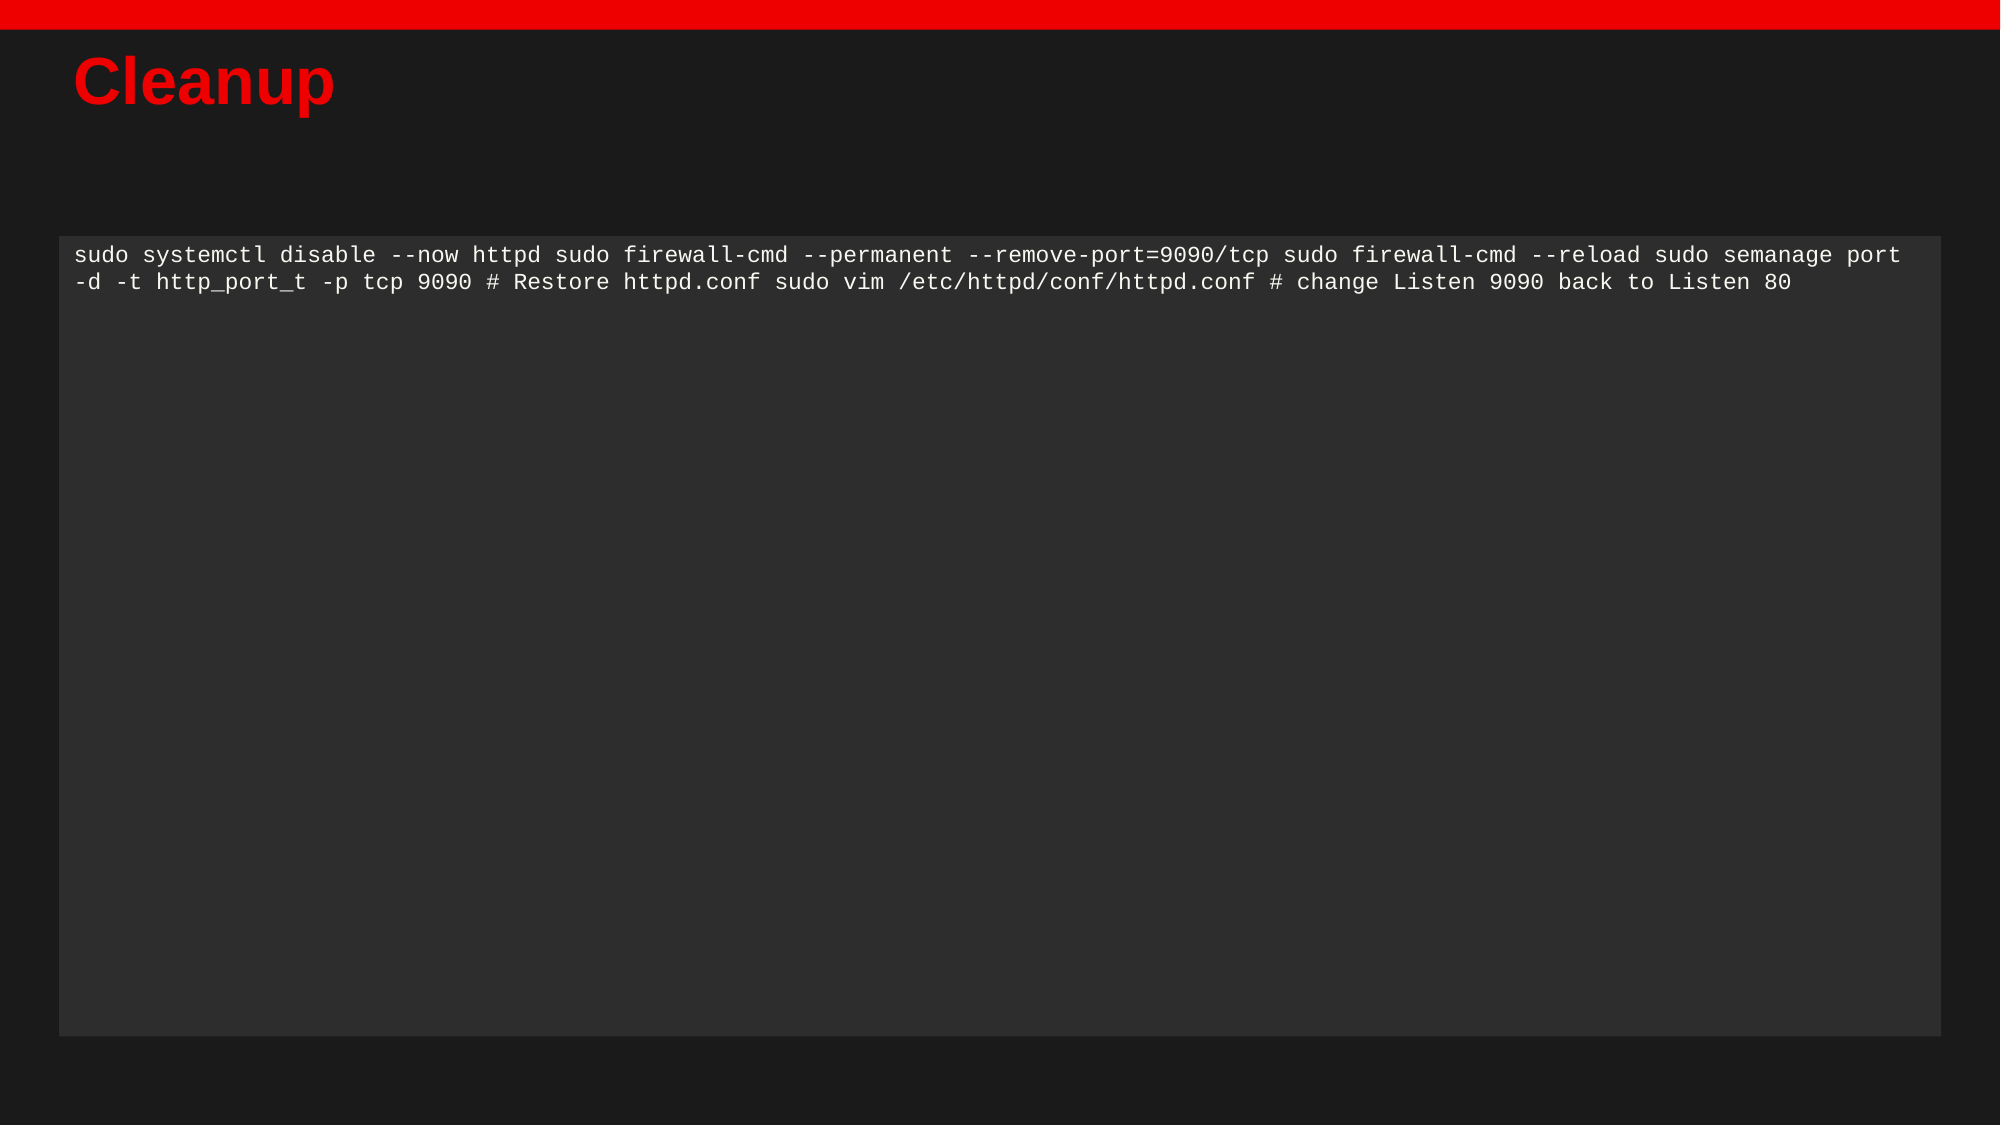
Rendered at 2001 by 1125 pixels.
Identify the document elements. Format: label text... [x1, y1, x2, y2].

text_box [0, 0, 2001, 30]
text_box sudo systemctl disable --now httpd sudo firewall-cmd --permanent --remove-port=9090/tcp sudo firewall-cmd --reload sudo semanage port -d -t http_port_t -p tcp 9090 # Restore httpd.conf sudo vim /etc/httpd/conf/httpd.conf # change Listen 9090 back to Listen 80 [59, 236, 1942, 1037]
text_box Cleanup [59, 36, 1942, 208]
